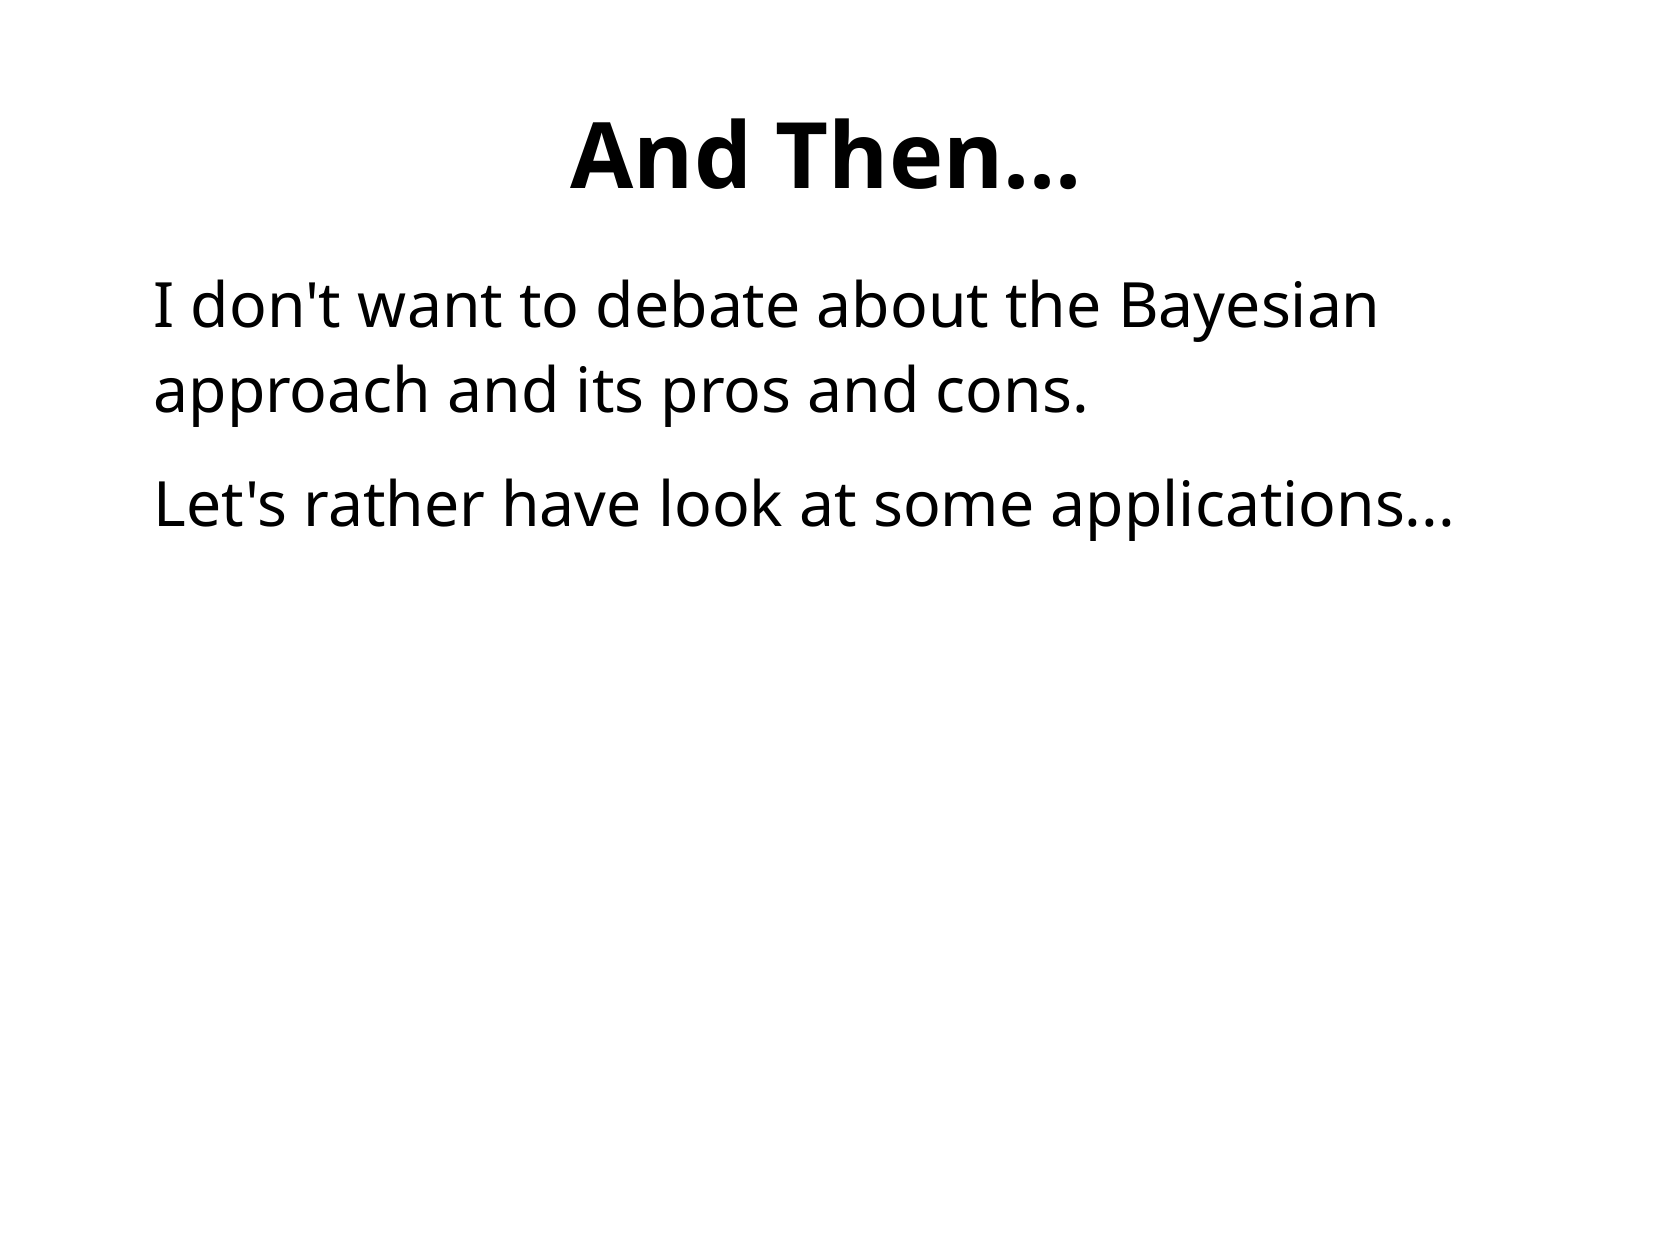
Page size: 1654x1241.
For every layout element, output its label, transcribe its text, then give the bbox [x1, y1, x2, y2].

title And Then... [82, 49, 1571, 257]
list I don't want to debate about the Bayesian approach and its pros and cons. Let's rather have look at some applications... [82, 260, 1571, 1096]
